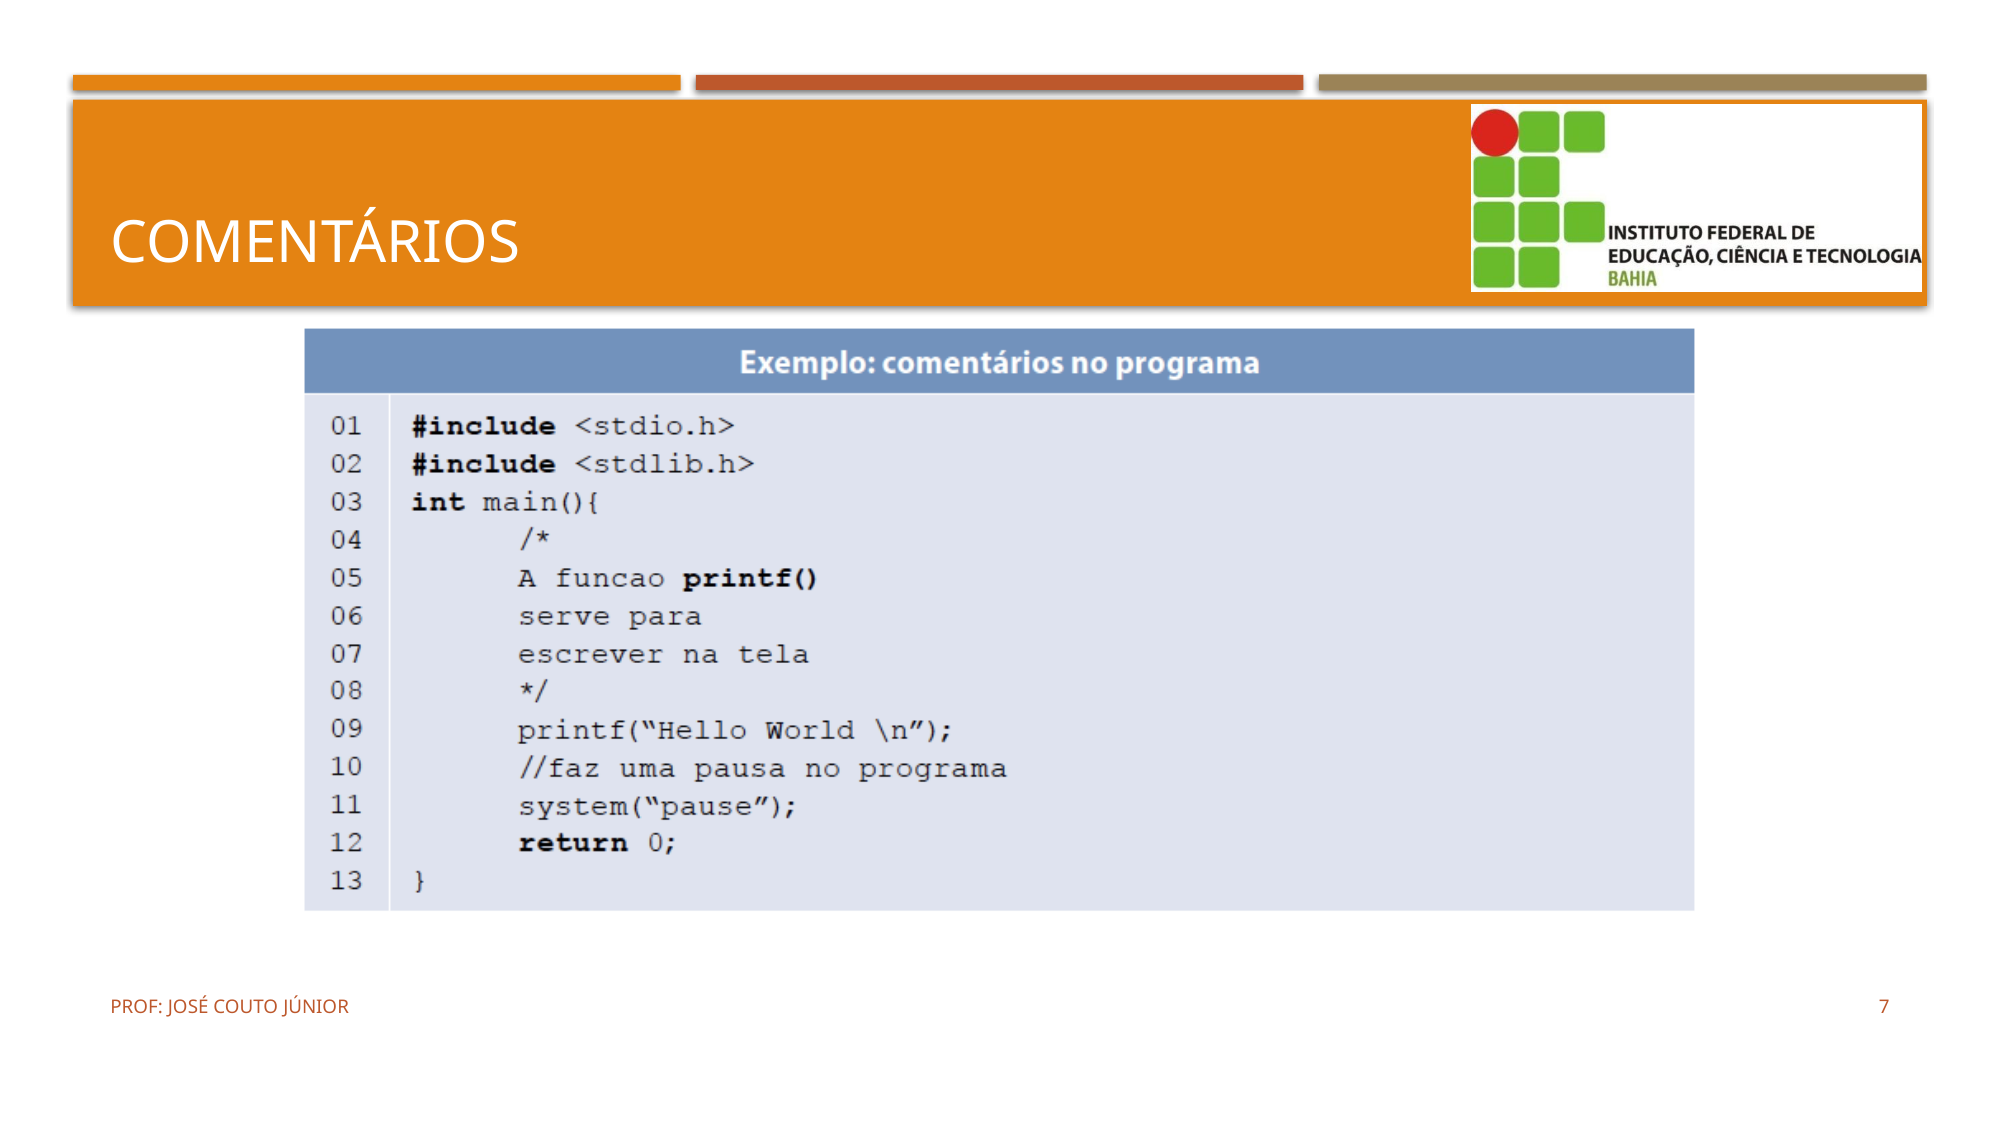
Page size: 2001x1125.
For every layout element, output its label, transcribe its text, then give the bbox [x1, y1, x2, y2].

picture [295, 324, 1698, 916]
title Comentários [95, 119, 1471, 282]
picture [1471, 104, 1922, 292]
footer Prof: José Couto Júnior [95, 976, 1230, 1037]
